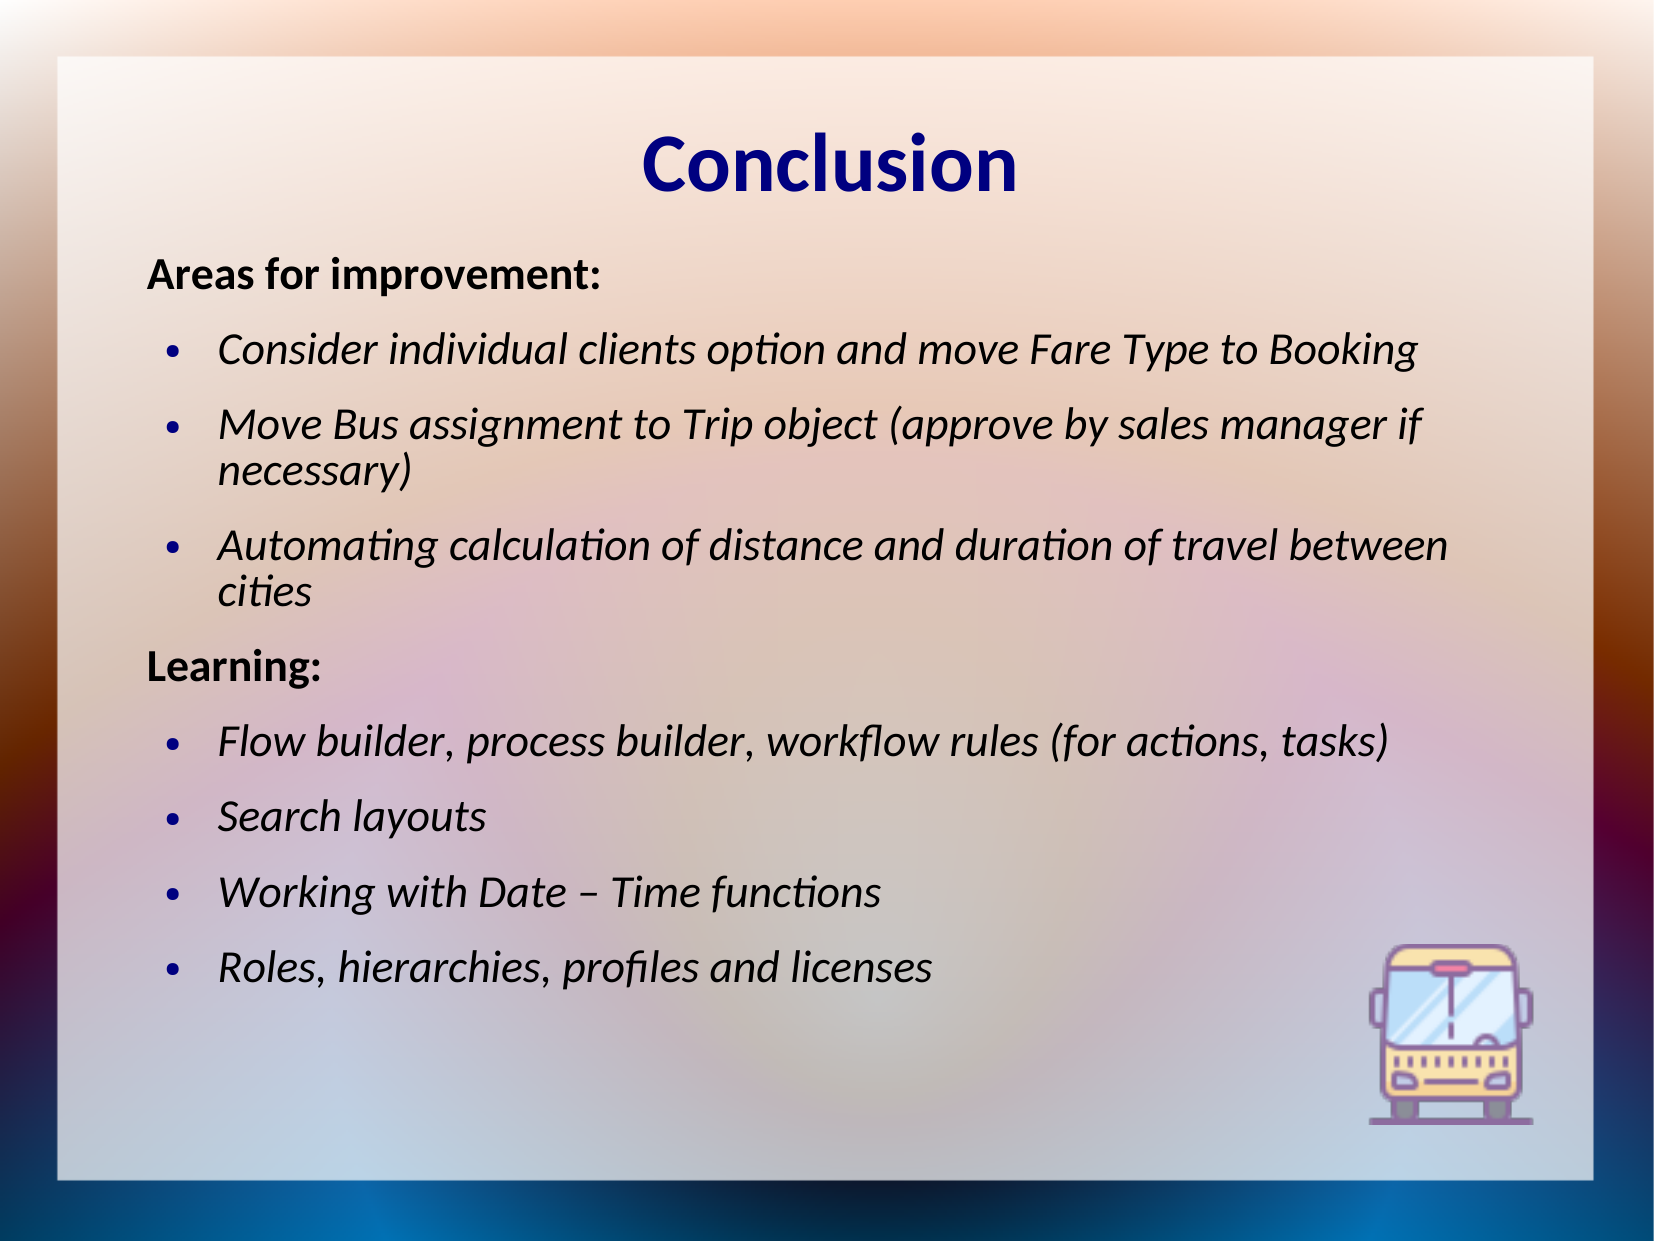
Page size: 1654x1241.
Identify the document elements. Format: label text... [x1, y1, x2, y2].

title Conclusion [86, 67, 1576, 275]
list Areas for improvement: Consider individual clients option and move Fare Type to Booking Move Bus assignment to Trip object (approve by sales manager if necessary) Automating calculation of distance and duration of travel between cities Learning: Flow builder, process builder, workflow rules (for actions, tasks) Search layouts Working with Date – Time functions Roles, hierarchies, profiles and licenses [146, 255, 1516, 1132]
picture [0, 0, 1654, 1241]
